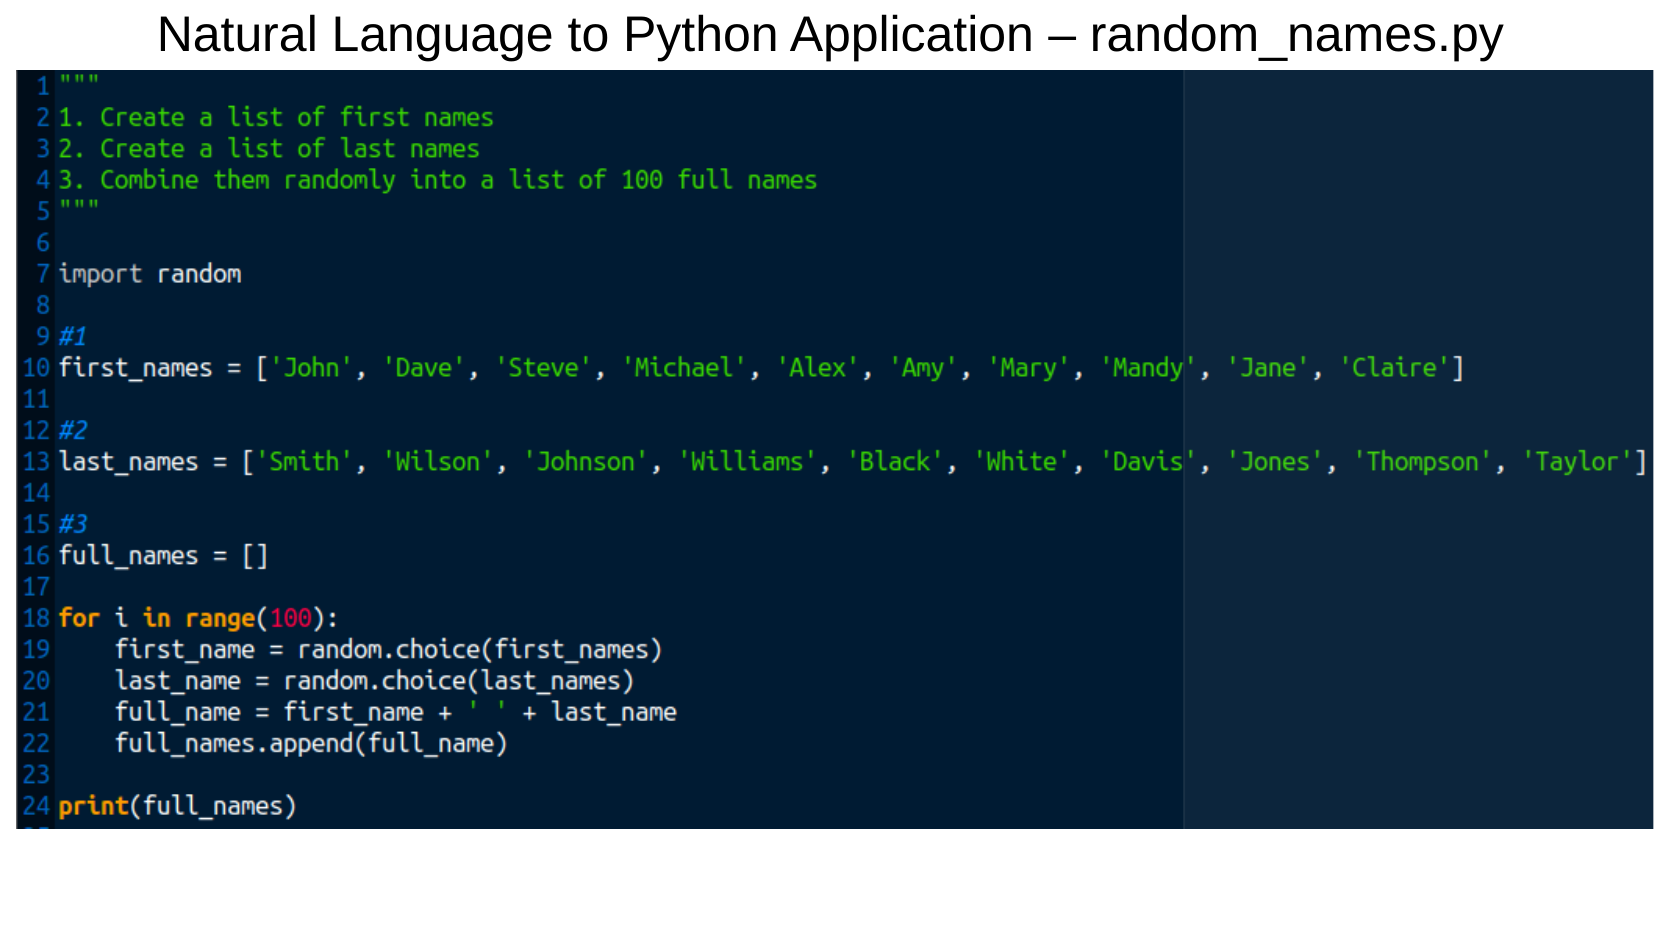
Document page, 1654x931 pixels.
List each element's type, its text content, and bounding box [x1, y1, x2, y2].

title Natural Language to Python Application – random_names.py [41, 0, 1620, 68]
picture [16, 70, 1654, 829]
